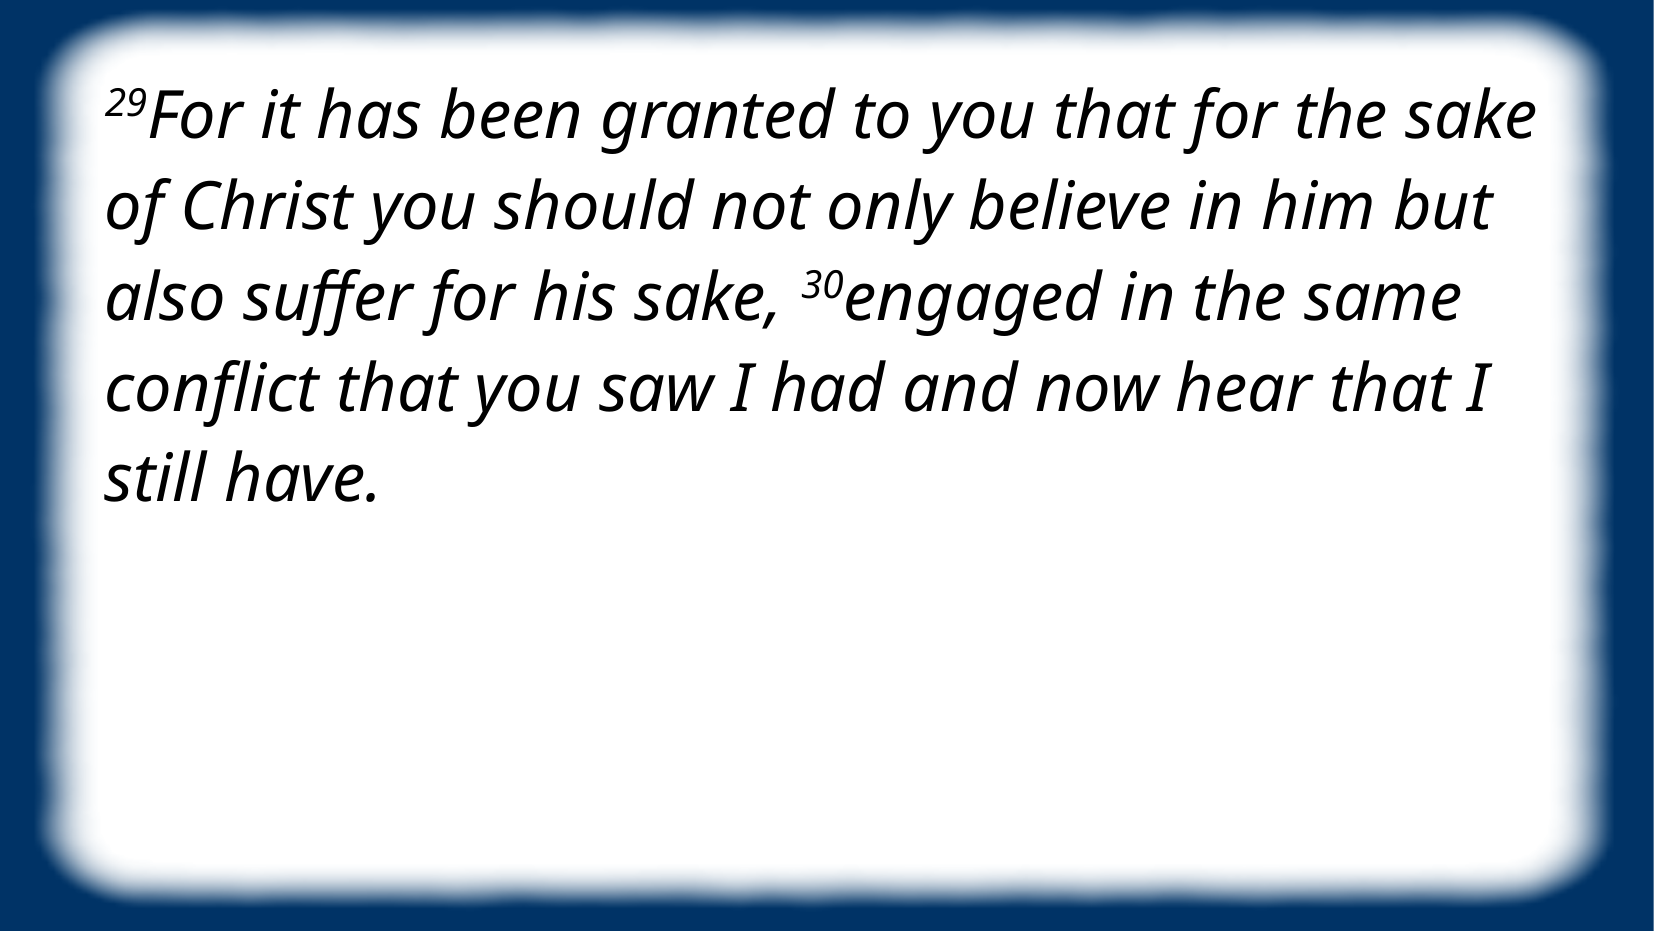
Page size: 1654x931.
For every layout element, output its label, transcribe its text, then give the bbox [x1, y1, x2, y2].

text_box 29For it has been granted to you that for the sake of Christ you should not only believe in him but also suffer for his sake, 30engaged in the same conflict that you saw I had and now hear that I still have. [90, 60, 1576, 541]
picture [0, 0, 1654, 931]
